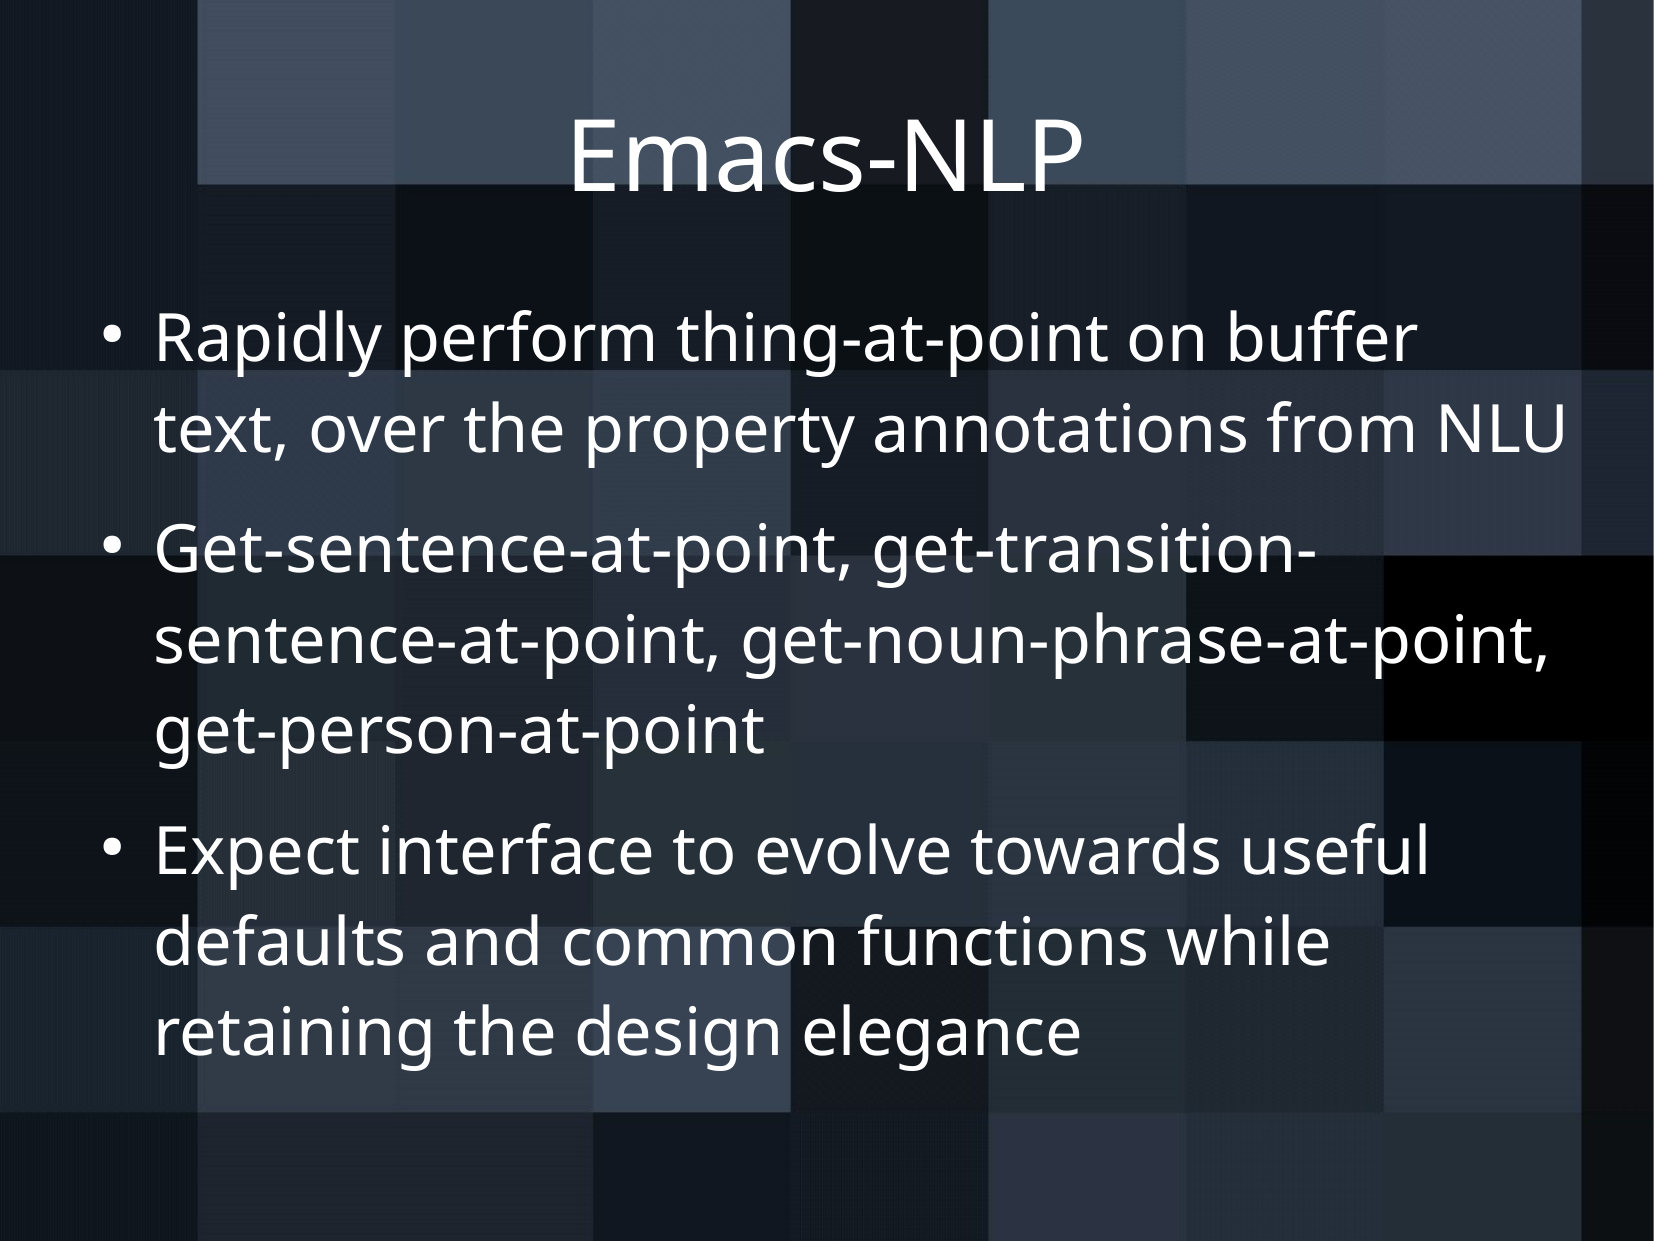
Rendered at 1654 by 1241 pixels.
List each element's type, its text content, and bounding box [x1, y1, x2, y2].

list Rapidly perform thing-at-point on buffer text, over the property annotations from NLU Get-sentence-at-point, get-transition-sentence-at-point, get-noun-phrase-at-point, get-person-at-point Expect interface to evolve towards useful defaults and common functions while retaining the design elegance [82, 290, 1571, 1094]
title Emacs-NLP [82, 56, 1571, 250]
picture [0, 0, 1654, 1241]
